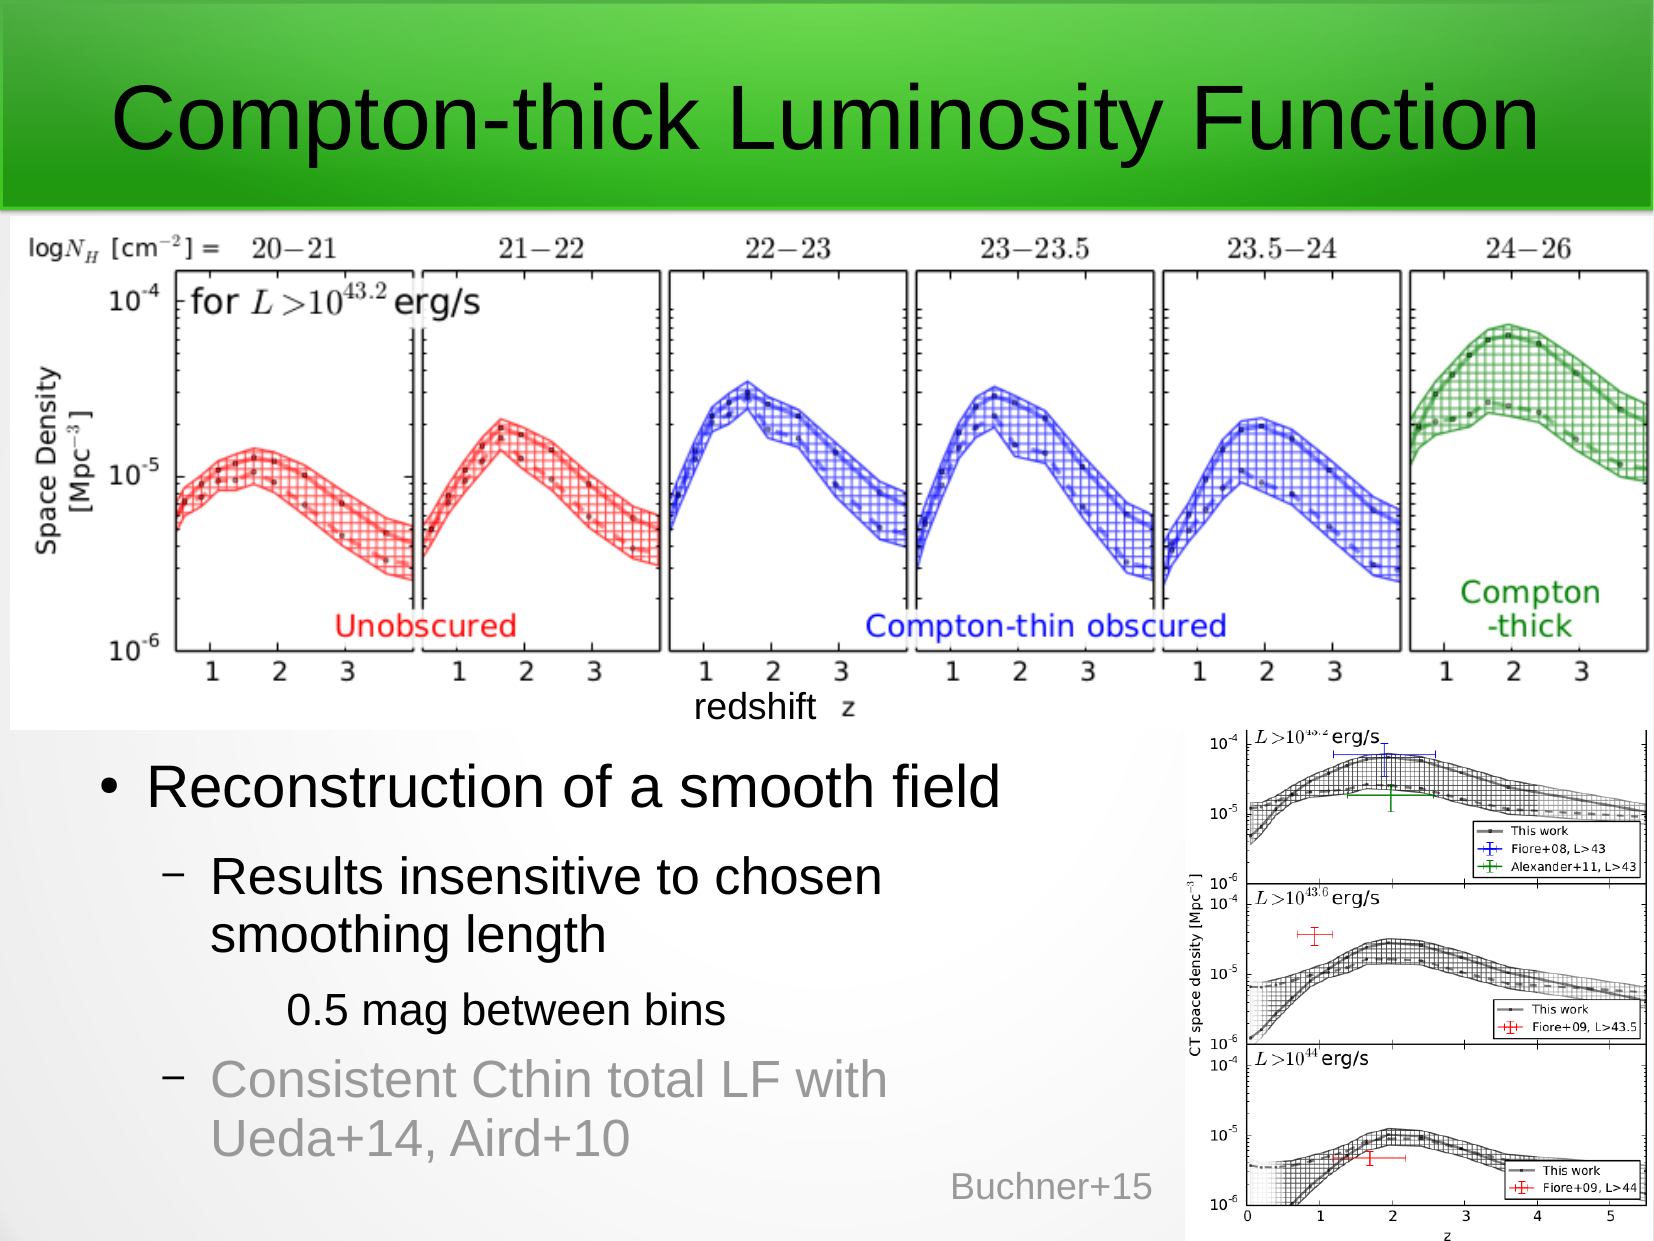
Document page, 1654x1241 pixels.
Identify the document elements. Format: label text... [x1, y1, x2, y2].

list Reconstruction of a smooth field Results insensitive to chosen smoothing length 0.5 mag between bins Consistent Cthin total LF with Ueda+14, Aird+10 [82, 753, 1185, 1171]
text_box Buchner+15 [900, 1158, 1168, 1216]
picture [10, 216, 1654, 1241]
title Compton-thick Luminosity Function [82, 47, 1571, 189]
text_box redshift [679, 678, 980, 736]
